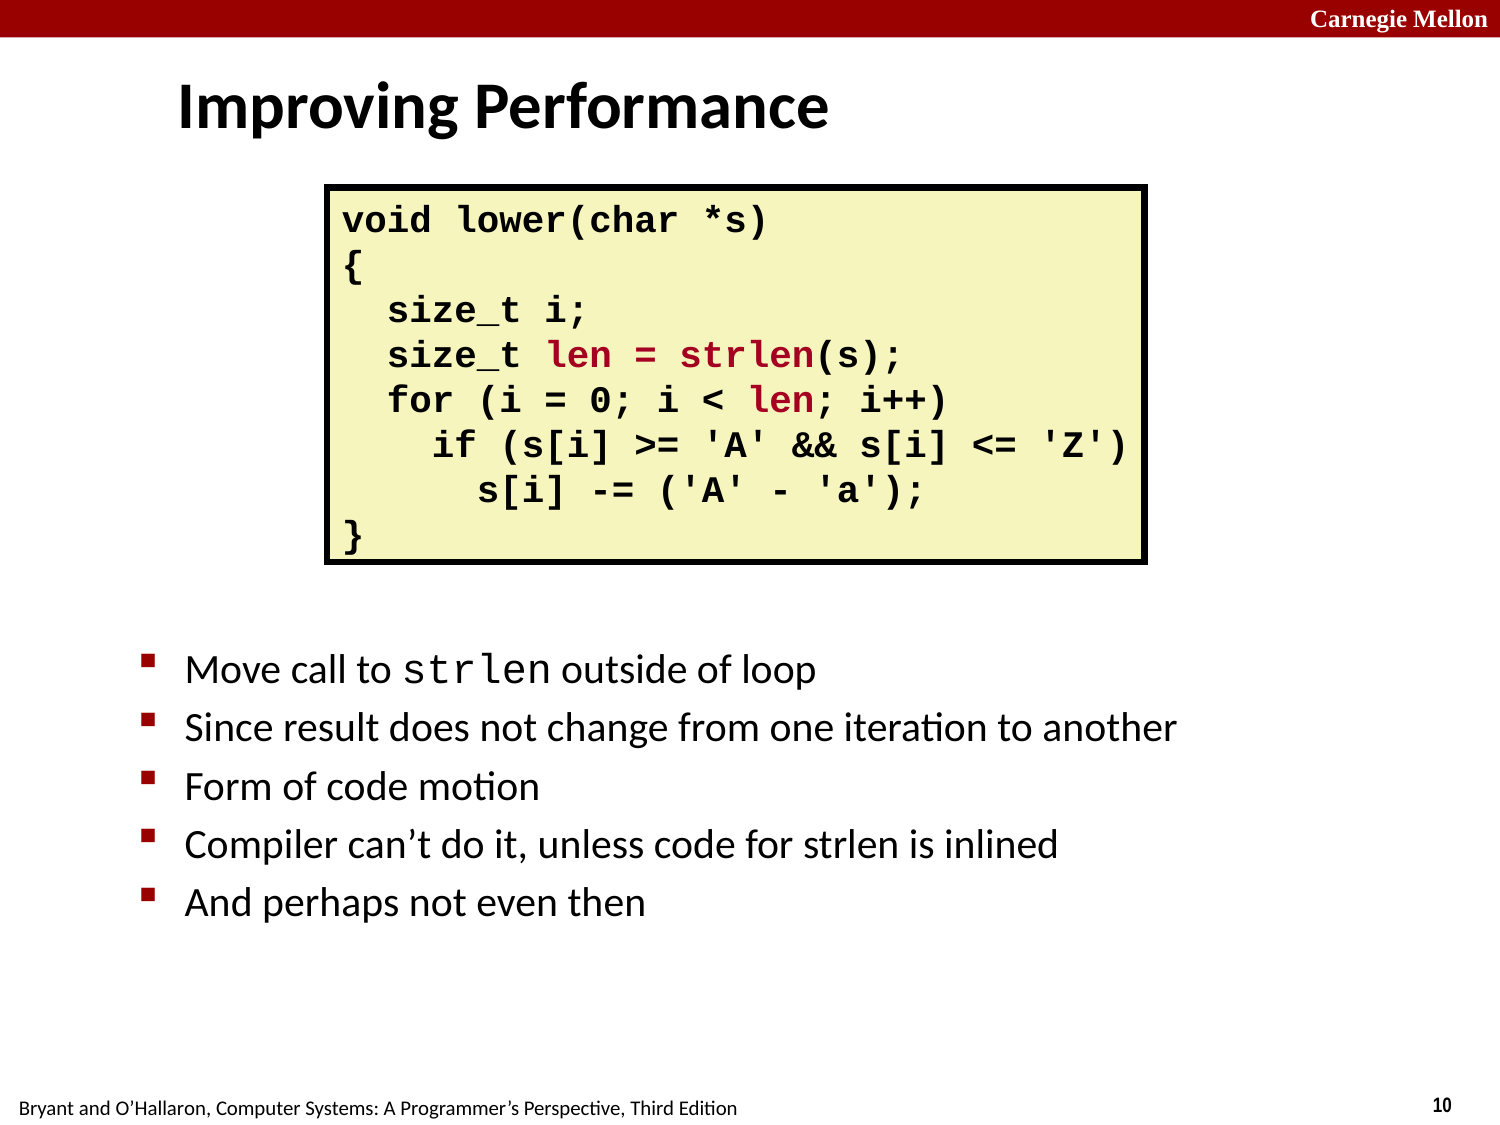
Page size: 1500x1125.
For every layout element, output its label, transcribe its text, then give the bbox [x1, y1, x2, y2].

title Improving Performance [162, 54, 1185, 149]
list Move call to strlen outside of loop Since result does not change from one iteration to another Form of code motion Compiler can’t do it, unless code for strlen is inlined And perhaps not even then [47, 634, 1411, 1058]
text_box void lower(char *s) { size_t i; size_t len = strlen(s); for (i = 0; i < len; i++) if (s[i] >= 'A' && s[i] <= 'Z') s[i] -= ('A' - 'a'); } [327, 187, 1145, 563]
